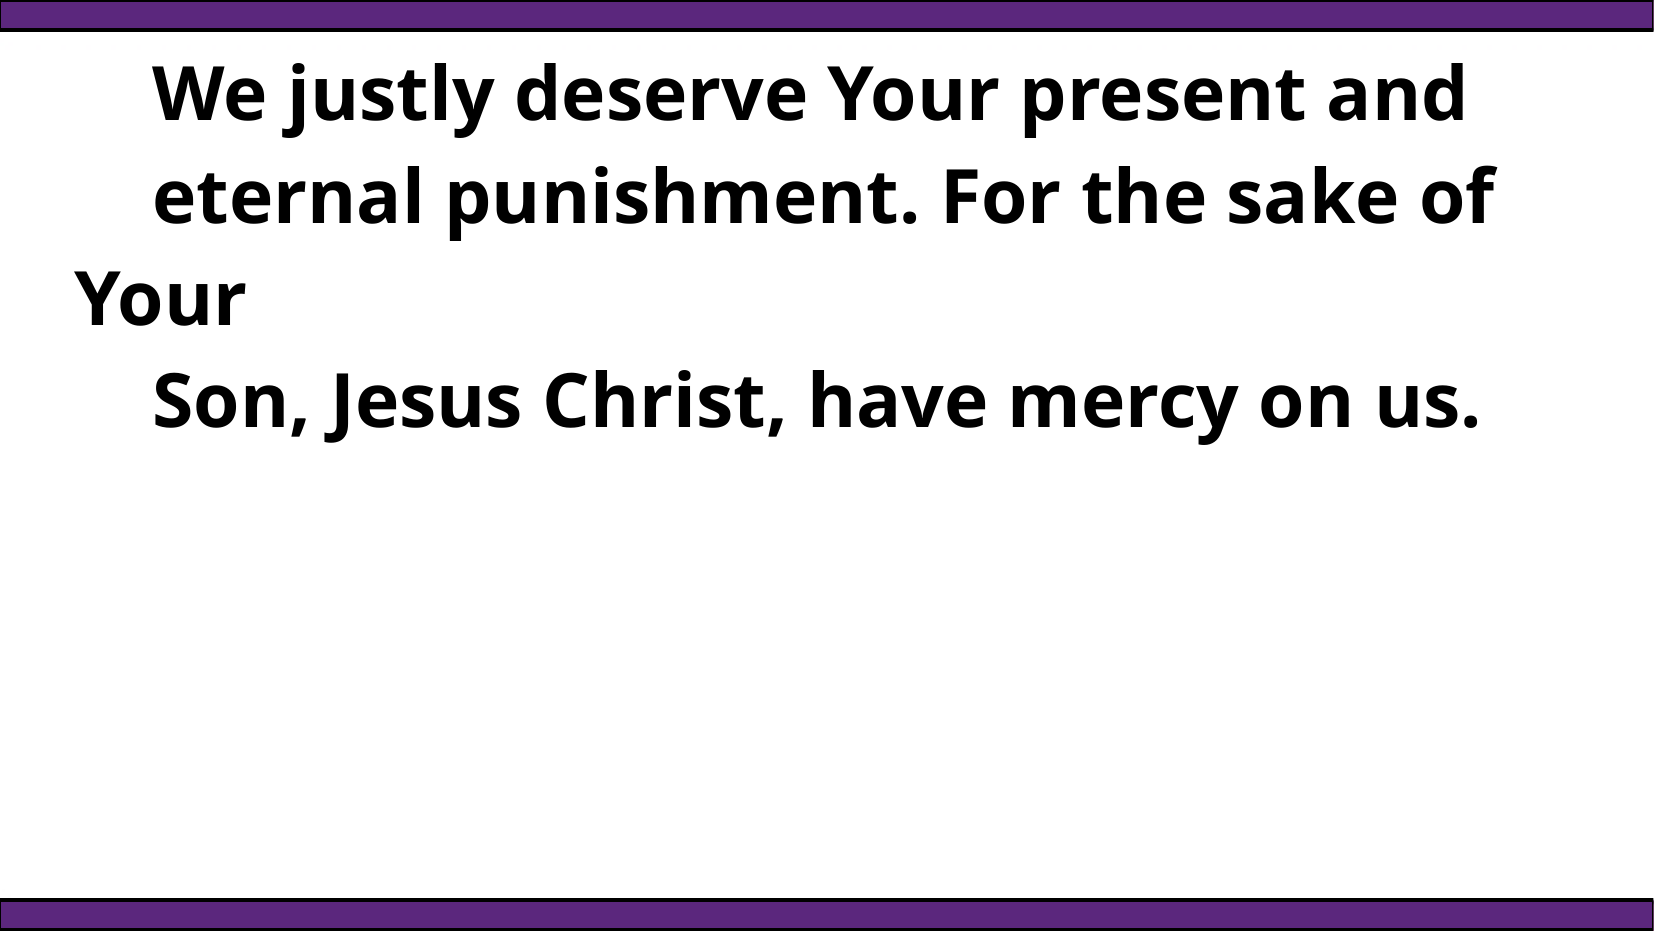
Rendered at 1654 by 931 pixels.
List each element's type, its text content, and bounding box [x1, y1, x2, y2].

picture [0, 31, 1654, 900]
text_box [0, 0, 1654, 31]
text_box [0, 900, 1654, 931]
text_box We justly deserve Your present and eternal punishment. For the sake of Your Son, Jesus Christ, have mercy on us. [60, 33, 1606, 361]
